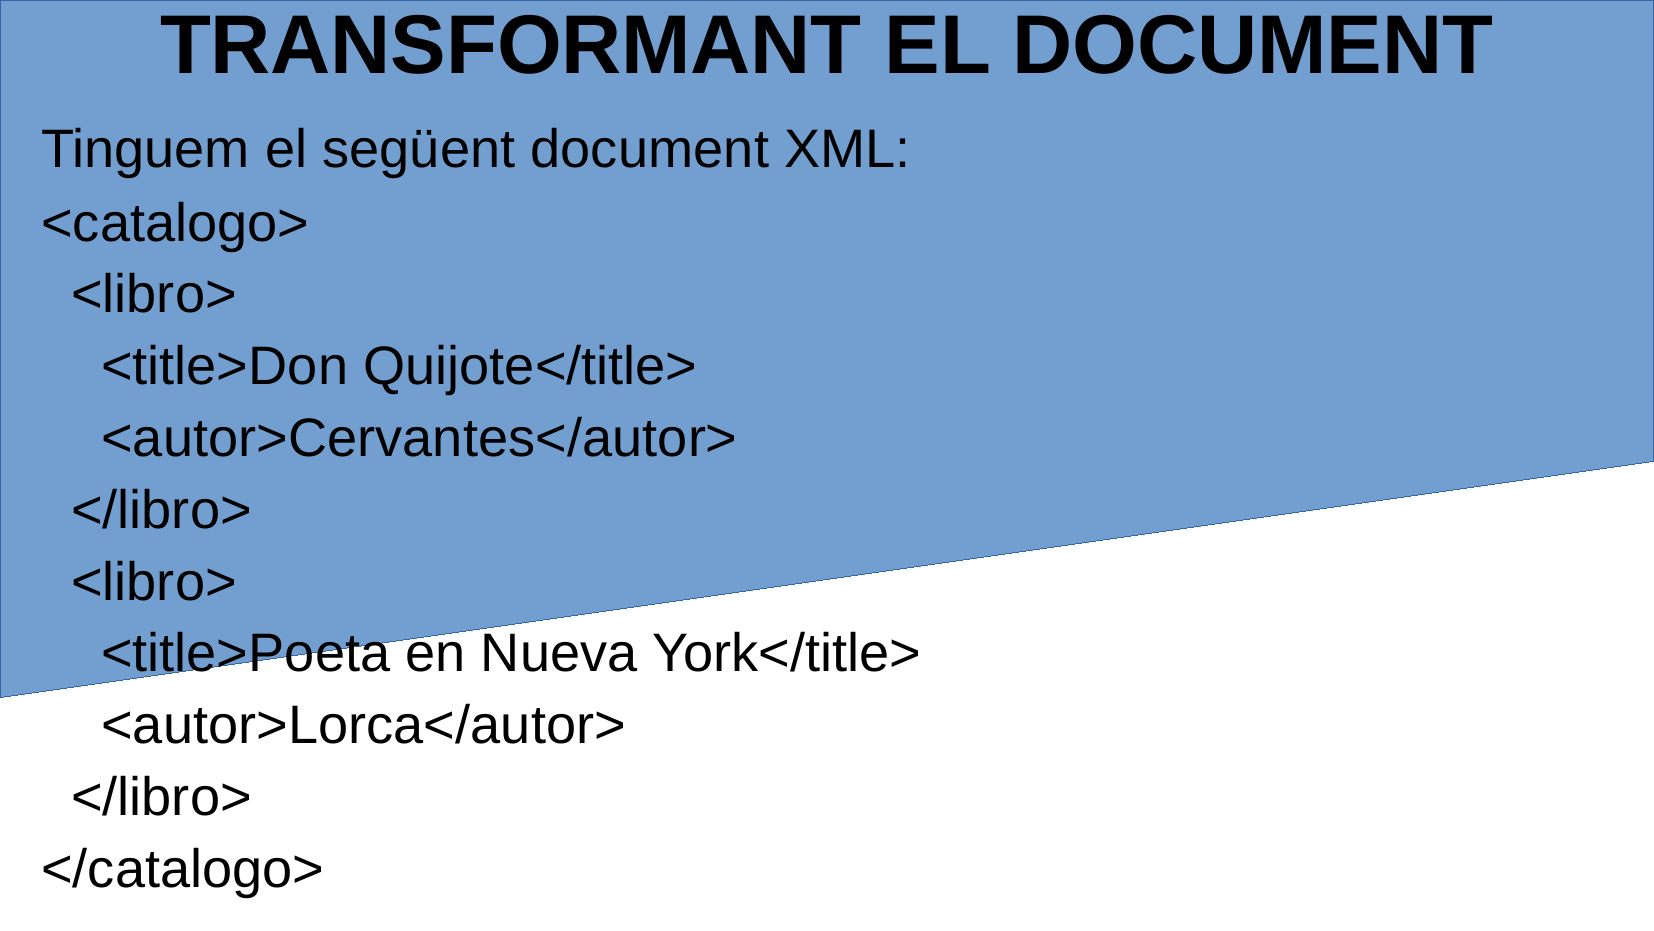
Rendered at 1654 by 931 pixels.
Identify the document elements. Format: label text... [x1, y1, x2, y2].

title TRANSFORMANT EL DOCUMENT [29, 0, 1625, 118]
list Tinguem el següent document XML: <catalogo> <libro> <title>Don Quijote</title> <autor>Cervantes</autor> </libro> <libro> <title>Poeta en Nueva York</title> <autor>Lorca</autor> </libro> </catalogo> [0, 118, 1654, 931]
